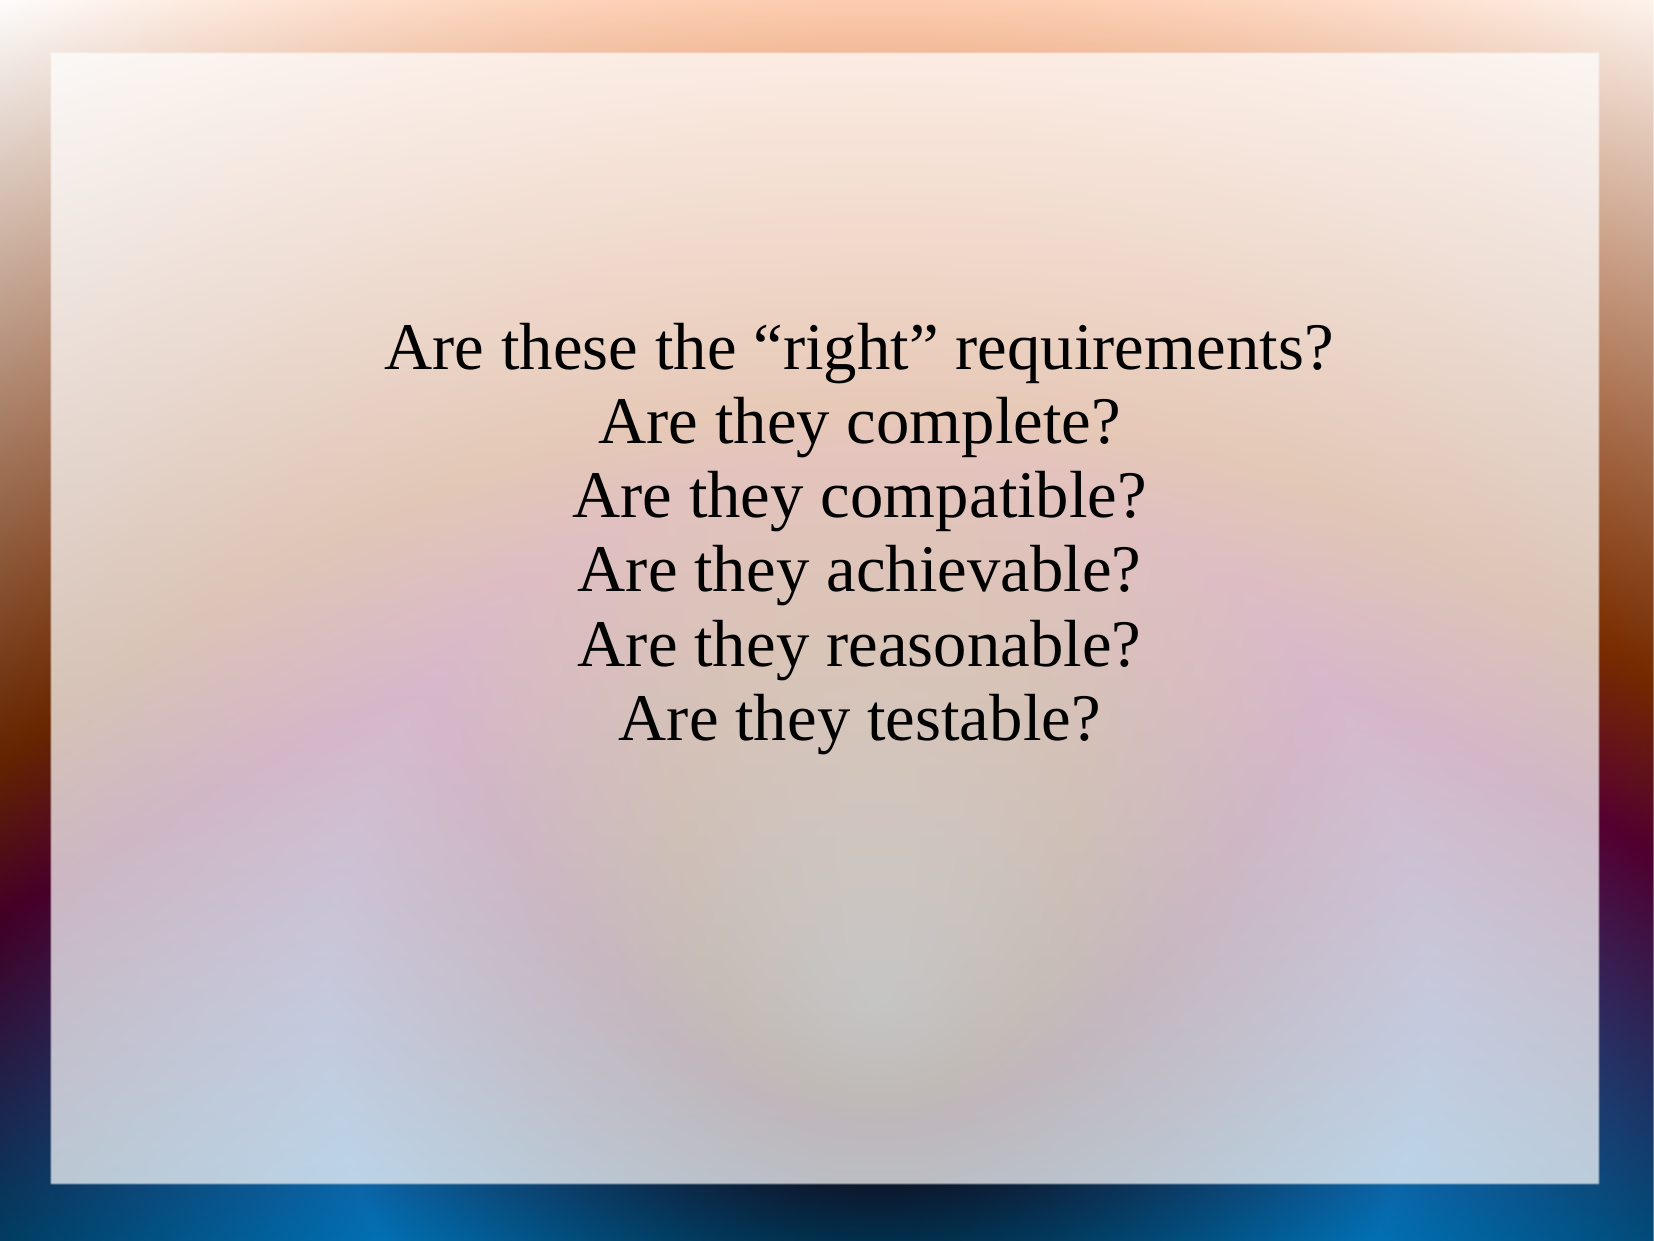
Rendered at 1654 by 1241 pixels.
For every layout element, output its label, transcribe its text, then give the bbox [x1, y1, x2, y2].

subtitle Are these the “right” requirements? Are they complete? Are they compatible? Are they achievable? Are they reasonable? Are they testable? [82, 55, 1571, 1010]
picture [0, 0, 1654, 1241]
